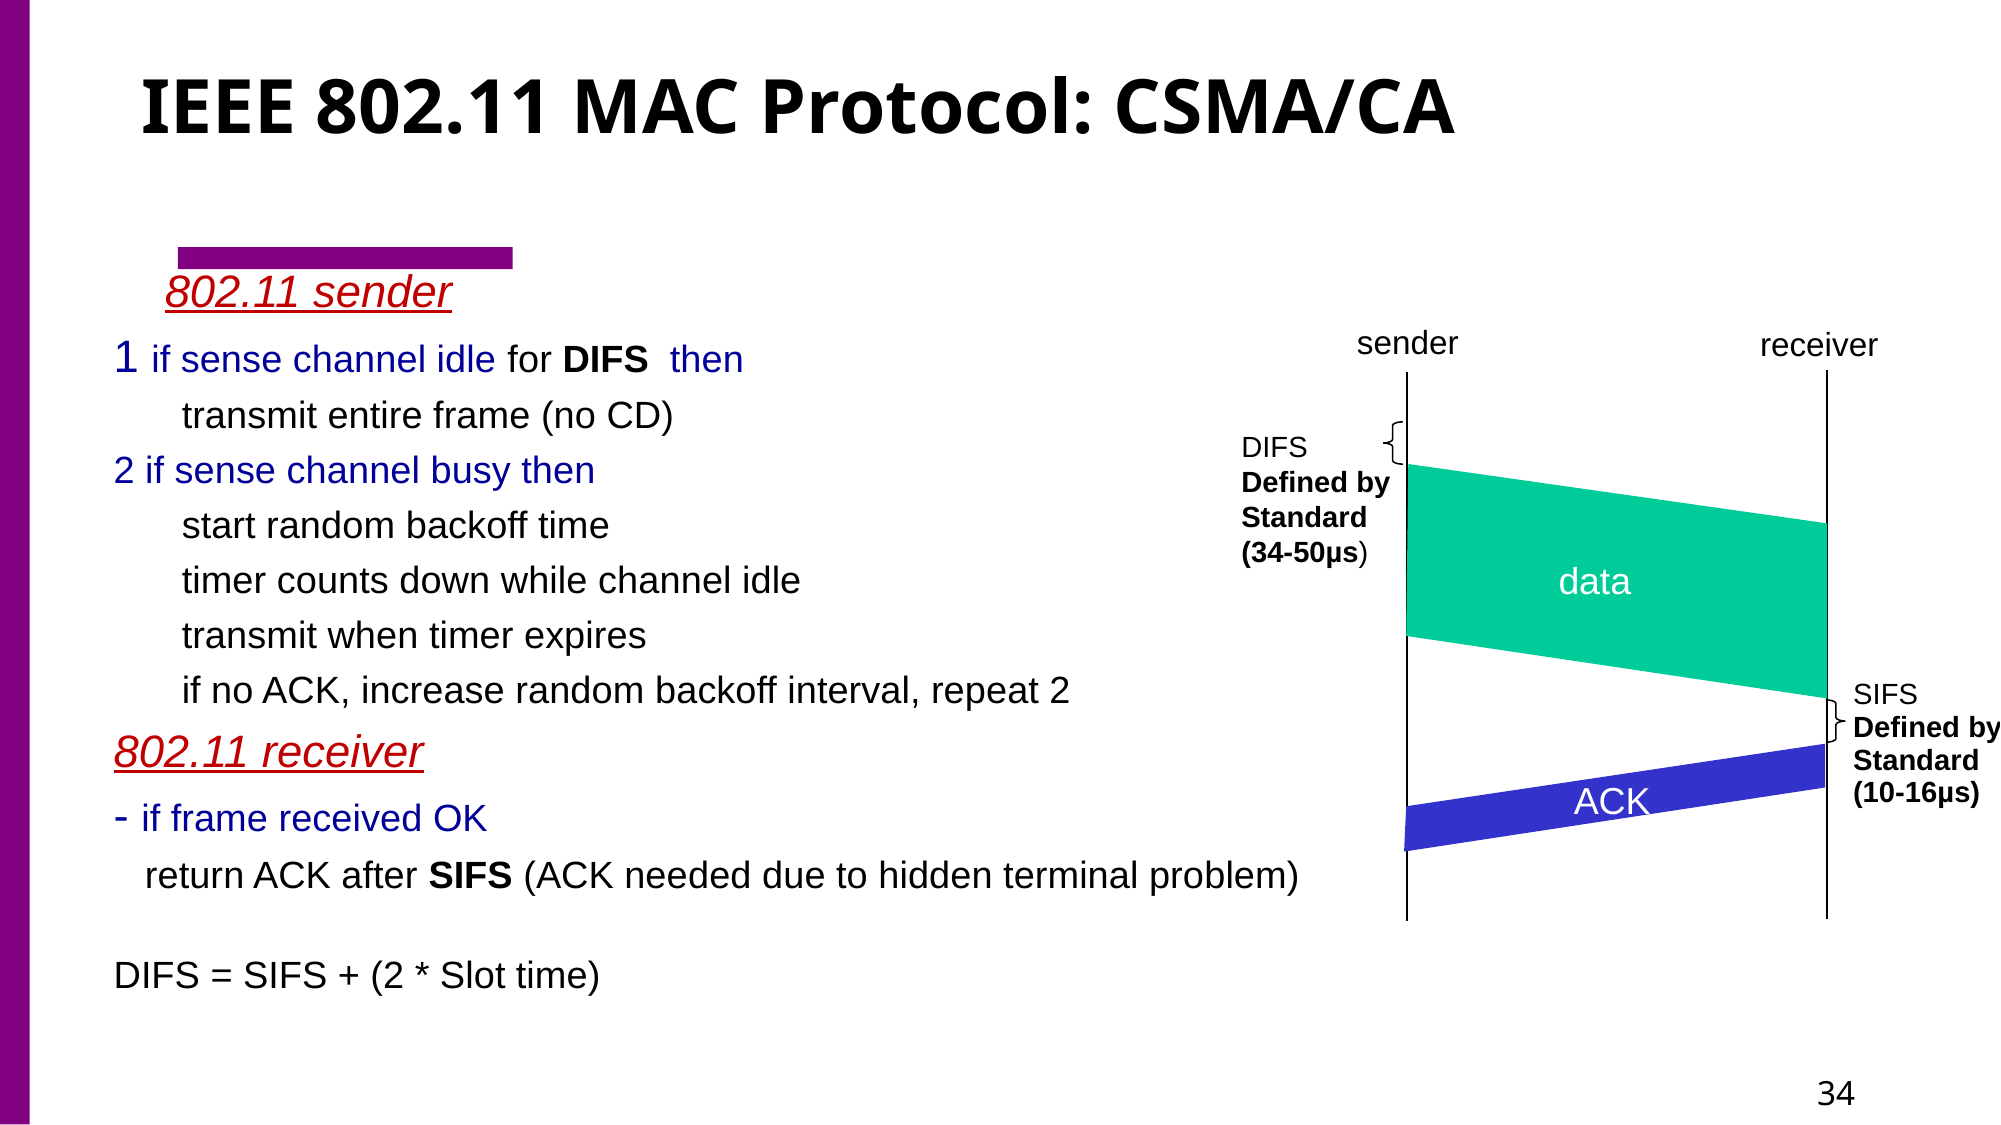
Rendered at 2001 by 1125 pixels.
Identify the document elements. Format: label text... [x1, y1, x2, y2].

text_box data [1543, 548, 1647, 610]
text_box SIFS Defined by Standard (10-16µs) [1838, 670, 2000, 817]
text_box sender [1342, 313, 1474, 370]
text_box ACK [1559, 769, 1666, 830]
text_box [1404, 783, 1559, 852]
list 802.11 sender 1 if sense channel idle for DIFS then transmit entire frame (no CD) 2 if sense channel busy then start random backoff time timer counts down while channel idle transmit when timer expires if no ACK, increase random backoff interval, repeat 2 802.11 receiver - if frame received OK return ACK after SIFS (ACK needed due to hidden terminal problem) DIFS = SIFS + (2 * Slot time) [98, 200, 1331, 1013]
title IEEE 802.11 MAC Protocol: CSMA/CA [90, 25, 1889, 182]
text_box DIFS Defined by Standard (34-50µs) [1226, 421, 1414, 577]
text_box receiver [1745, 315, 1894, 371]
text_box [1655, 743, 1826, 812]
